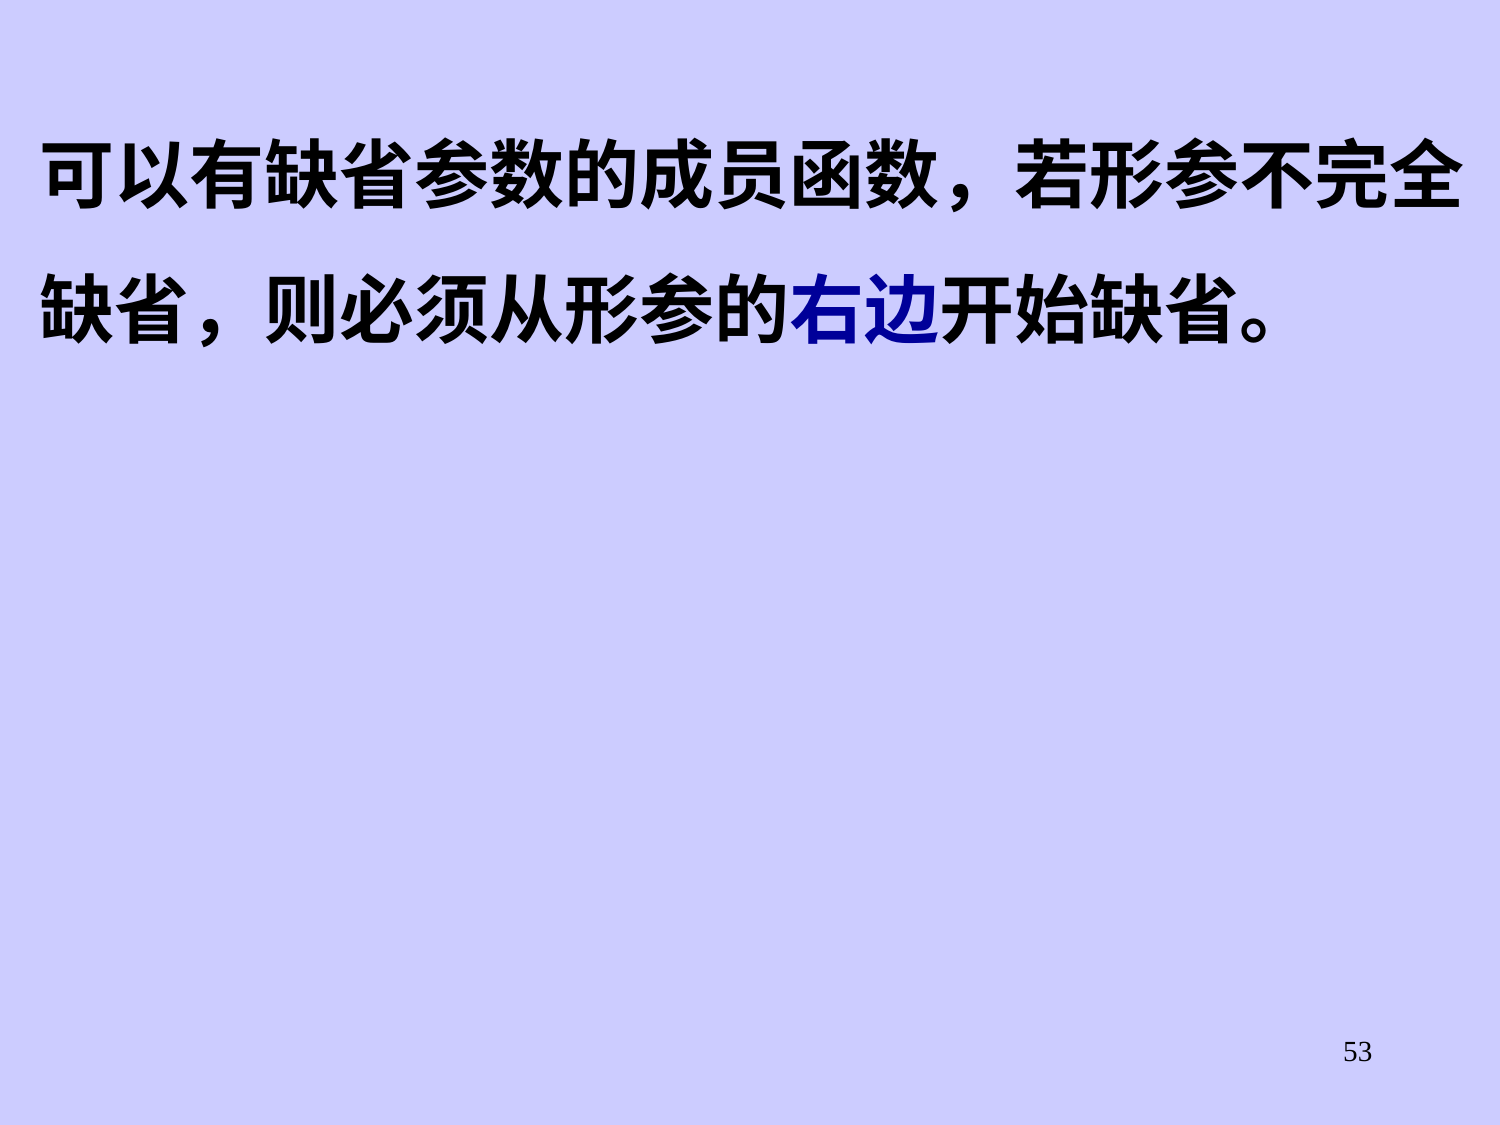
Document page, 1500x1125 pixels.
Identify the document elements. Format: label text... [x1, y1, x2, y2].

text_box 可以有缺省参数的成员函数，若形参不完全缺省，则必须从形参的右边开始缺省。 [24, 74, 1500, 361]
text_box <编号> [1074, 1025, 1388, 1101]
